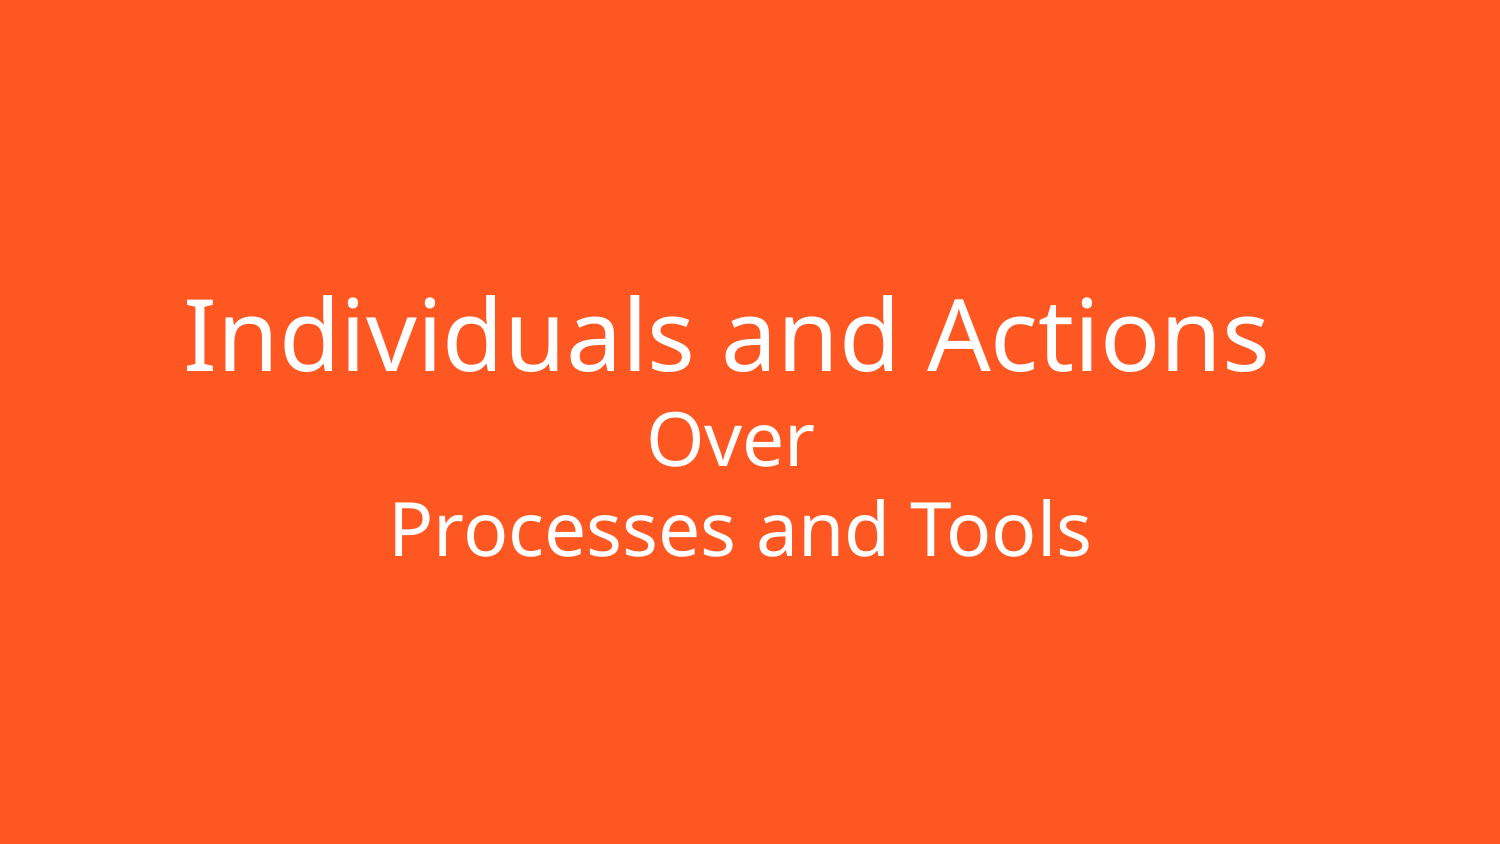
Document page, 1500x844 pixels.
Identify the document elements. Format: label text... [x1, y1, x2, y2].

title Individuals and Actions Over Processes and Tools [80, 86, 1401, 758]
